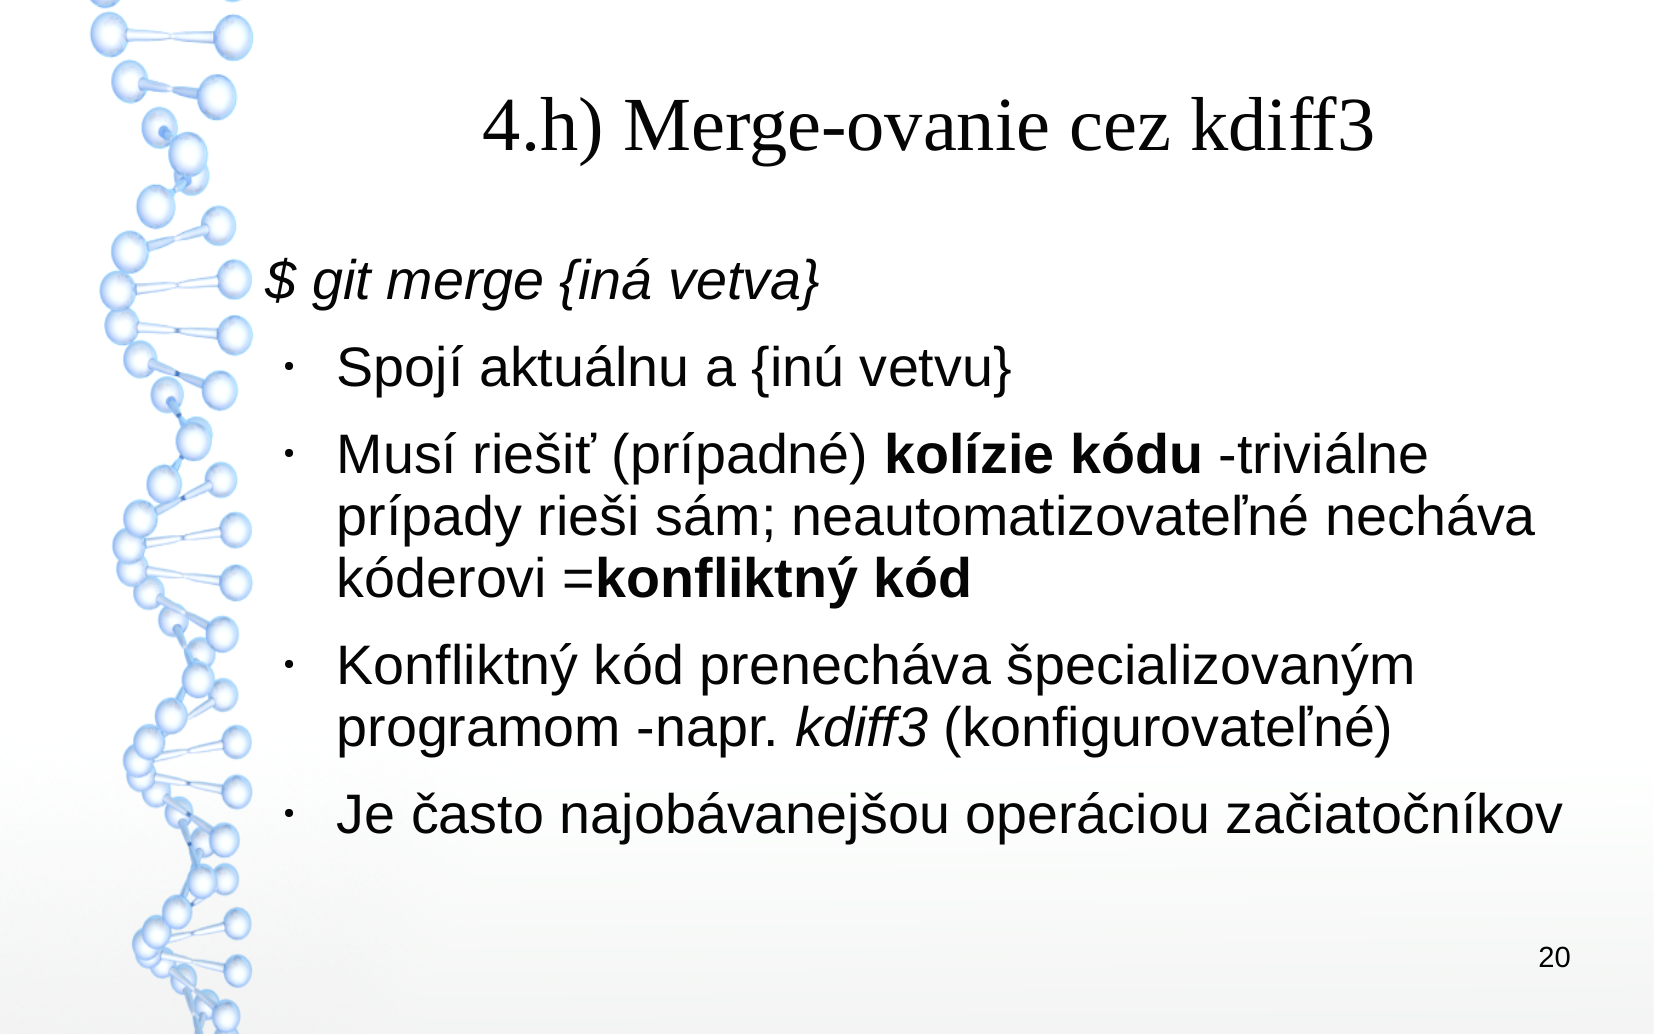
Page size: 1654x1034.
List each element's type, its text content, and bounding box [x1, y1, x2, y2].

title 4.h) Merge-ovanie cez kdiff3 [265, 39, 1595, 210]
picture [0, 0, 1654, 1034]
list $ git merge {iná vetva} Spojí aktuálnu a {inú vetvu} Musí riešiť (prípadné) kolízie kódu -triviálne prípady rieši sám; neautomatizovateľné necháva kóderovi =konfliktný kód Konfliktný kód prenecháva špecializovaným programom -napr. kdiff3 (konfigurovateľné) Je často najobávanejšou operáciou začiatočníkov [265, 249, 1595, 849]
